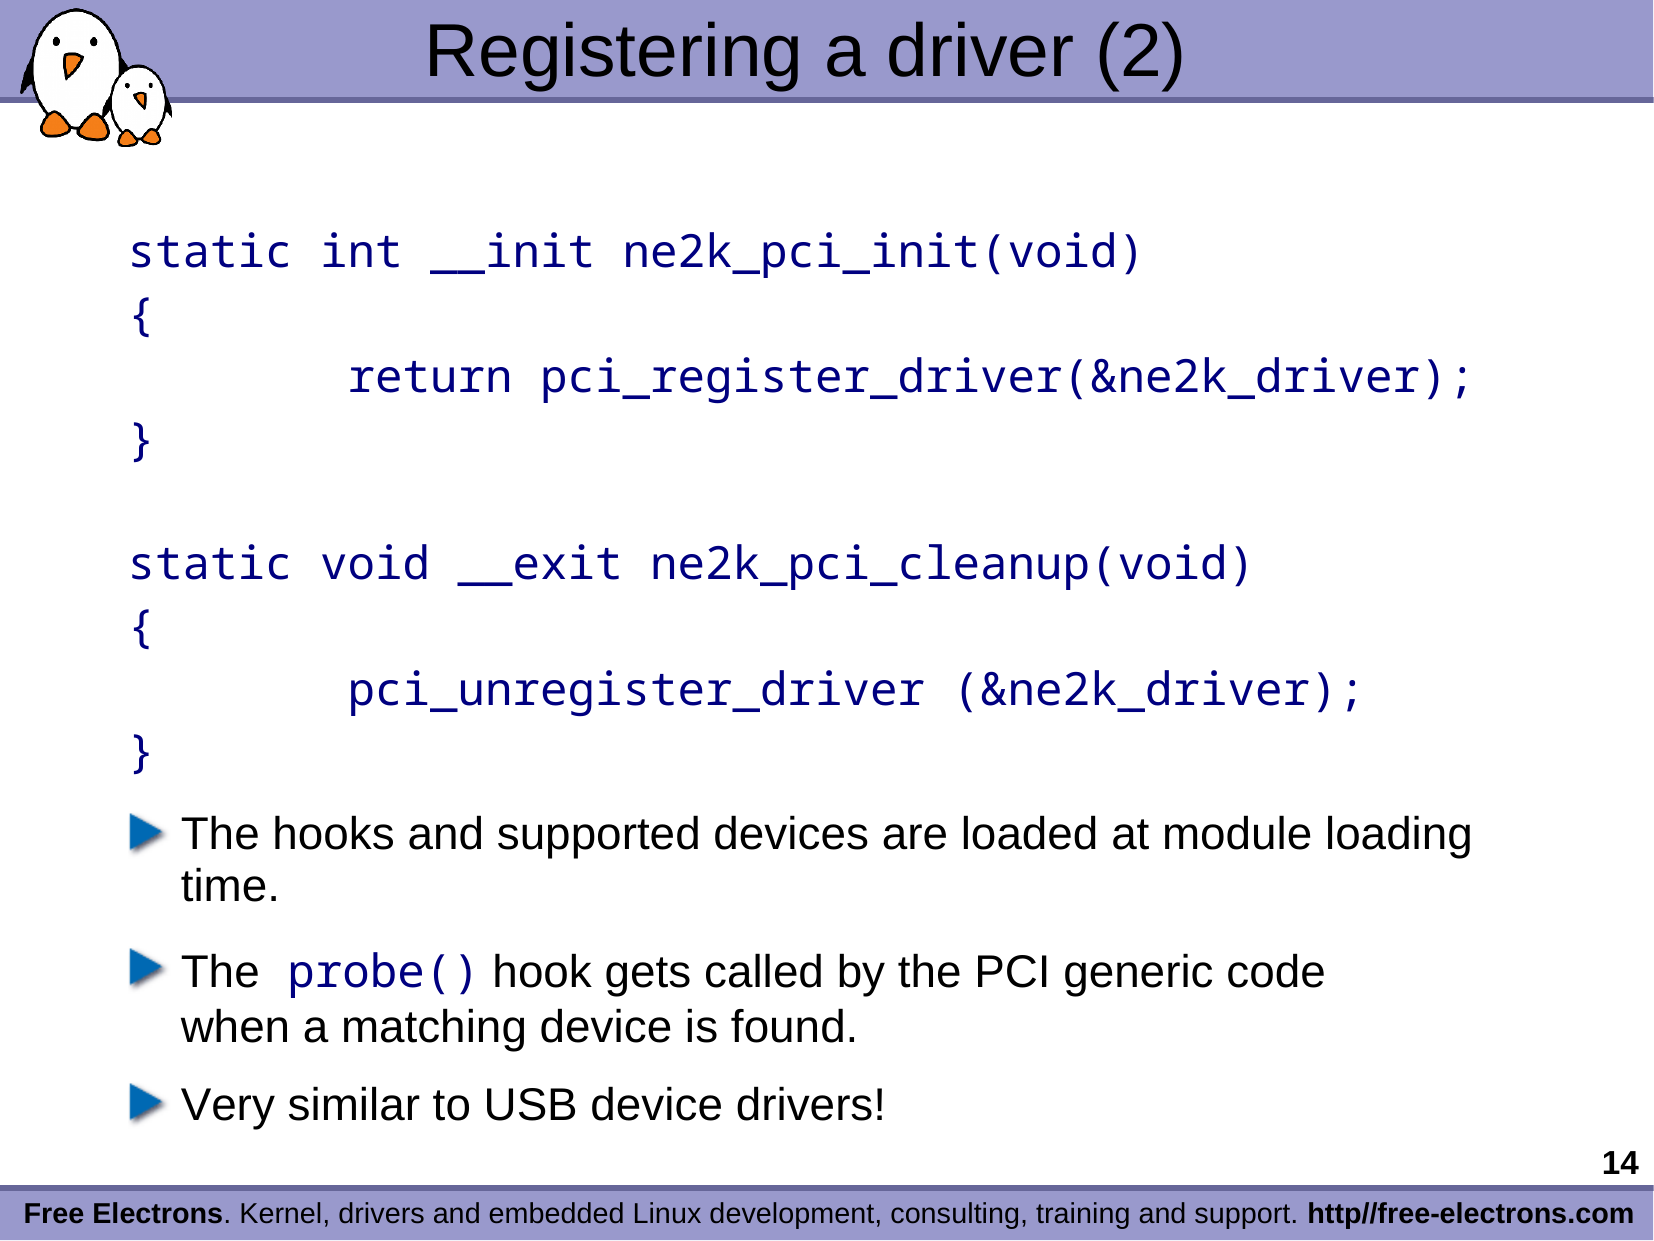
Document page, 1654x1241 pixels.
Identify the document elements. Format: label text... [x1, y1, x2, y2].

picture [20, 8, 172, 147]
picture [127, 1079, 172, 1130]
title Registering a driver (2) [60, 0, 1551, 101]
list static int __init ne2k_pci_init(void) { return pci_register_driver(&ne2k_driver); } static void __exit ne2k_pci_cleanup(void) { pci_unregister_driver (&ne2k_driver); } The hooks and supported devices are loaded at module loading time. The probe() hook gets called by the PCI generic code when a matching device is found. Very similar to USB device drivers! [109, 218, 1522, 1069]
